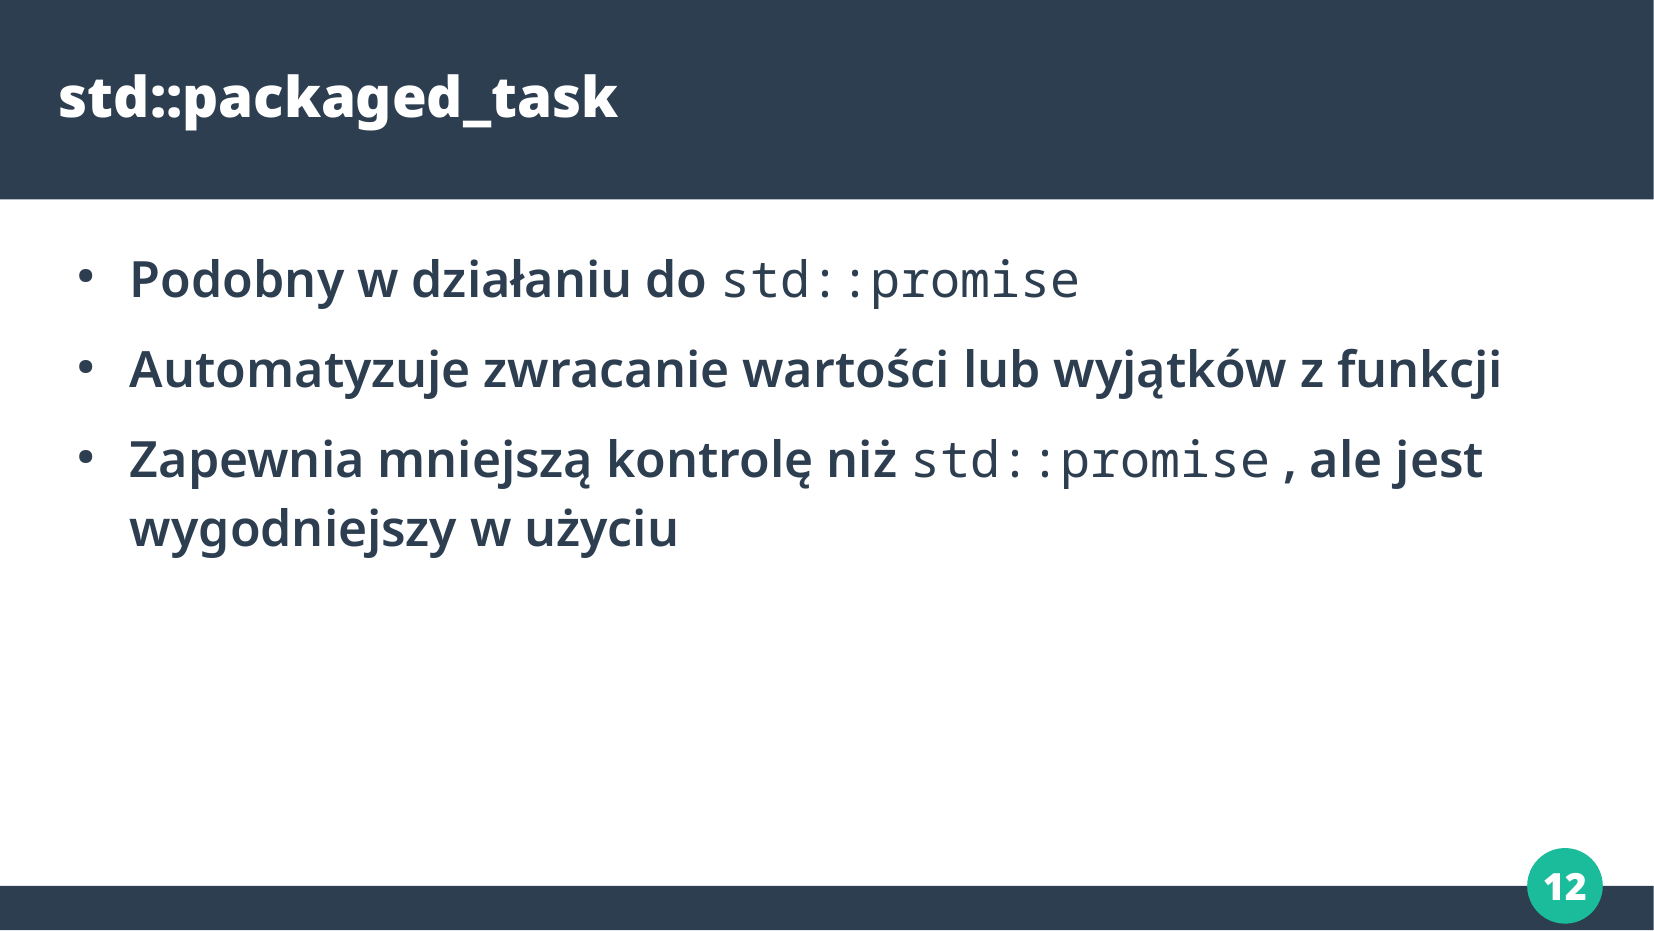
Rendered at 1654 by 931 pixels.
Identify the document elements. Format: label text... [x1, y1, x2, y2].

list Podobny w działaniu do std::promise Automatyzuje zwracanie wartości lub wyjątków z funkcji Zapewnia mniejszą kontrolę niż std::promise , ale jest wygodniejszy w użyciu [59, 243, 1595, 864]
title std::packaged_task [59, 37, 1595, 155]
